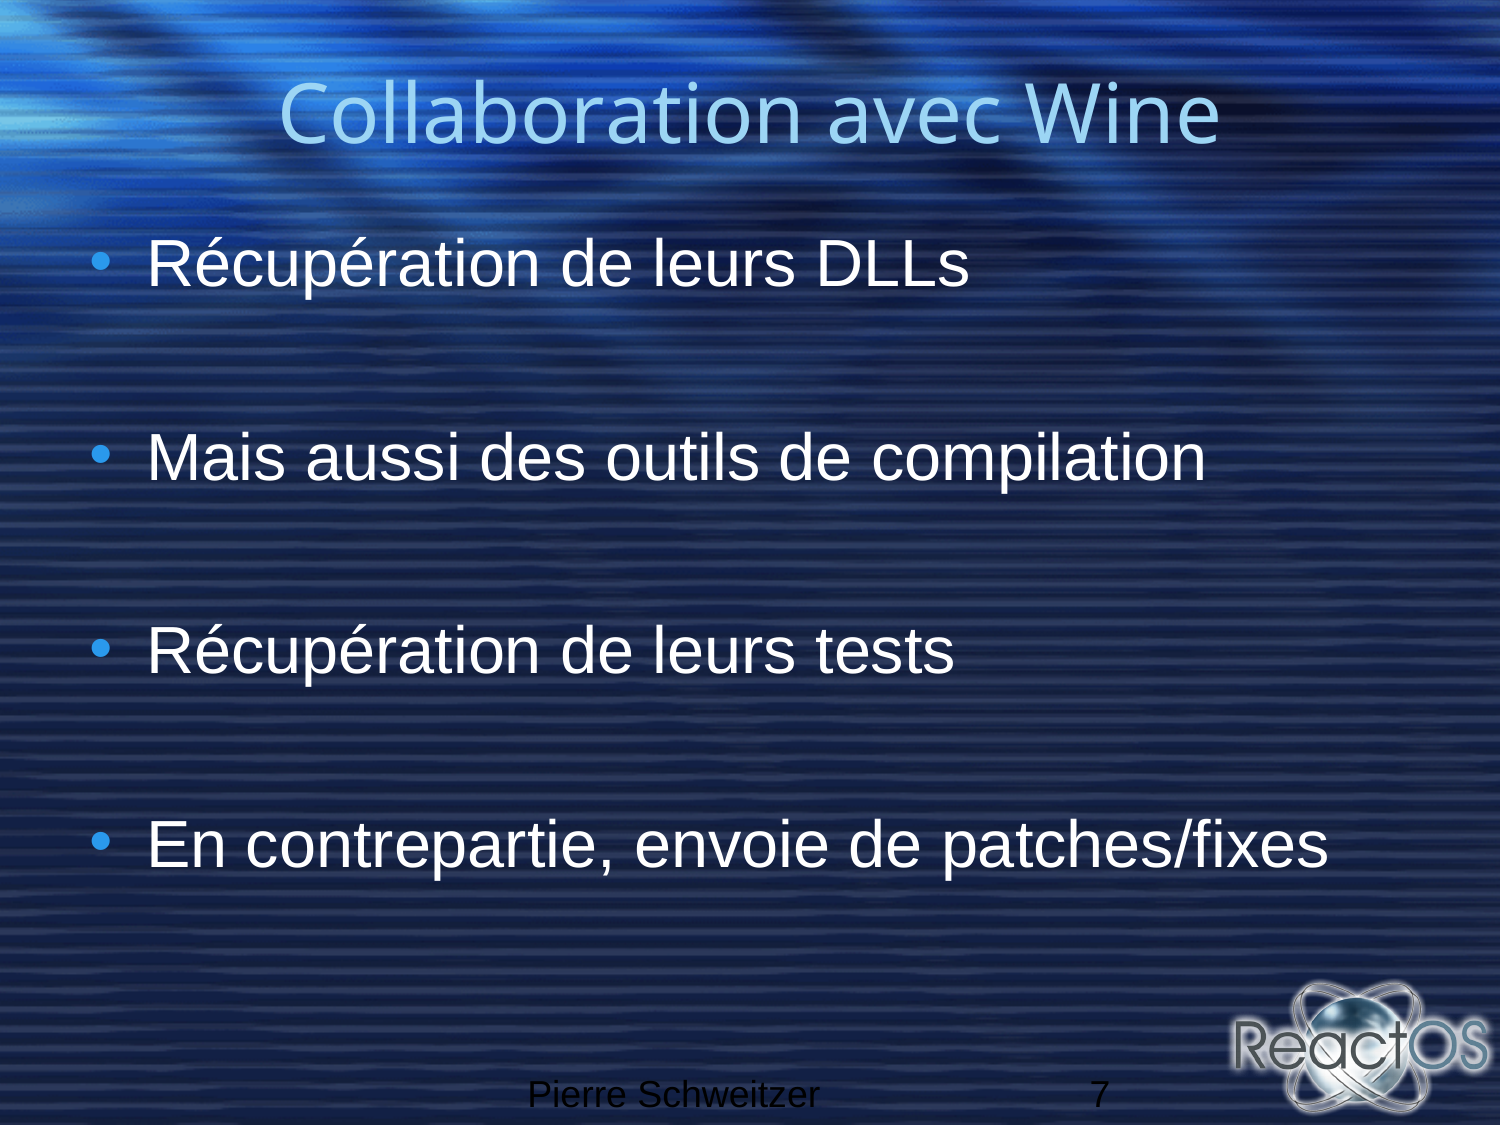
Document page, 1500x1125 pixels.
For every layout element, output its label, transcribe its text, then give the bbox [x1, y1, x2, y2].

picture [0, 0, 1500, 1125]
title Collaboration avec Wine [75, 45, 1426, 176]
list Récupération de leurs DLLs Mais aussi des outils de compilation Récupération de leurs tests En contrepartie, envoie de patches/fixes [75, 212, 1426, 1005]
